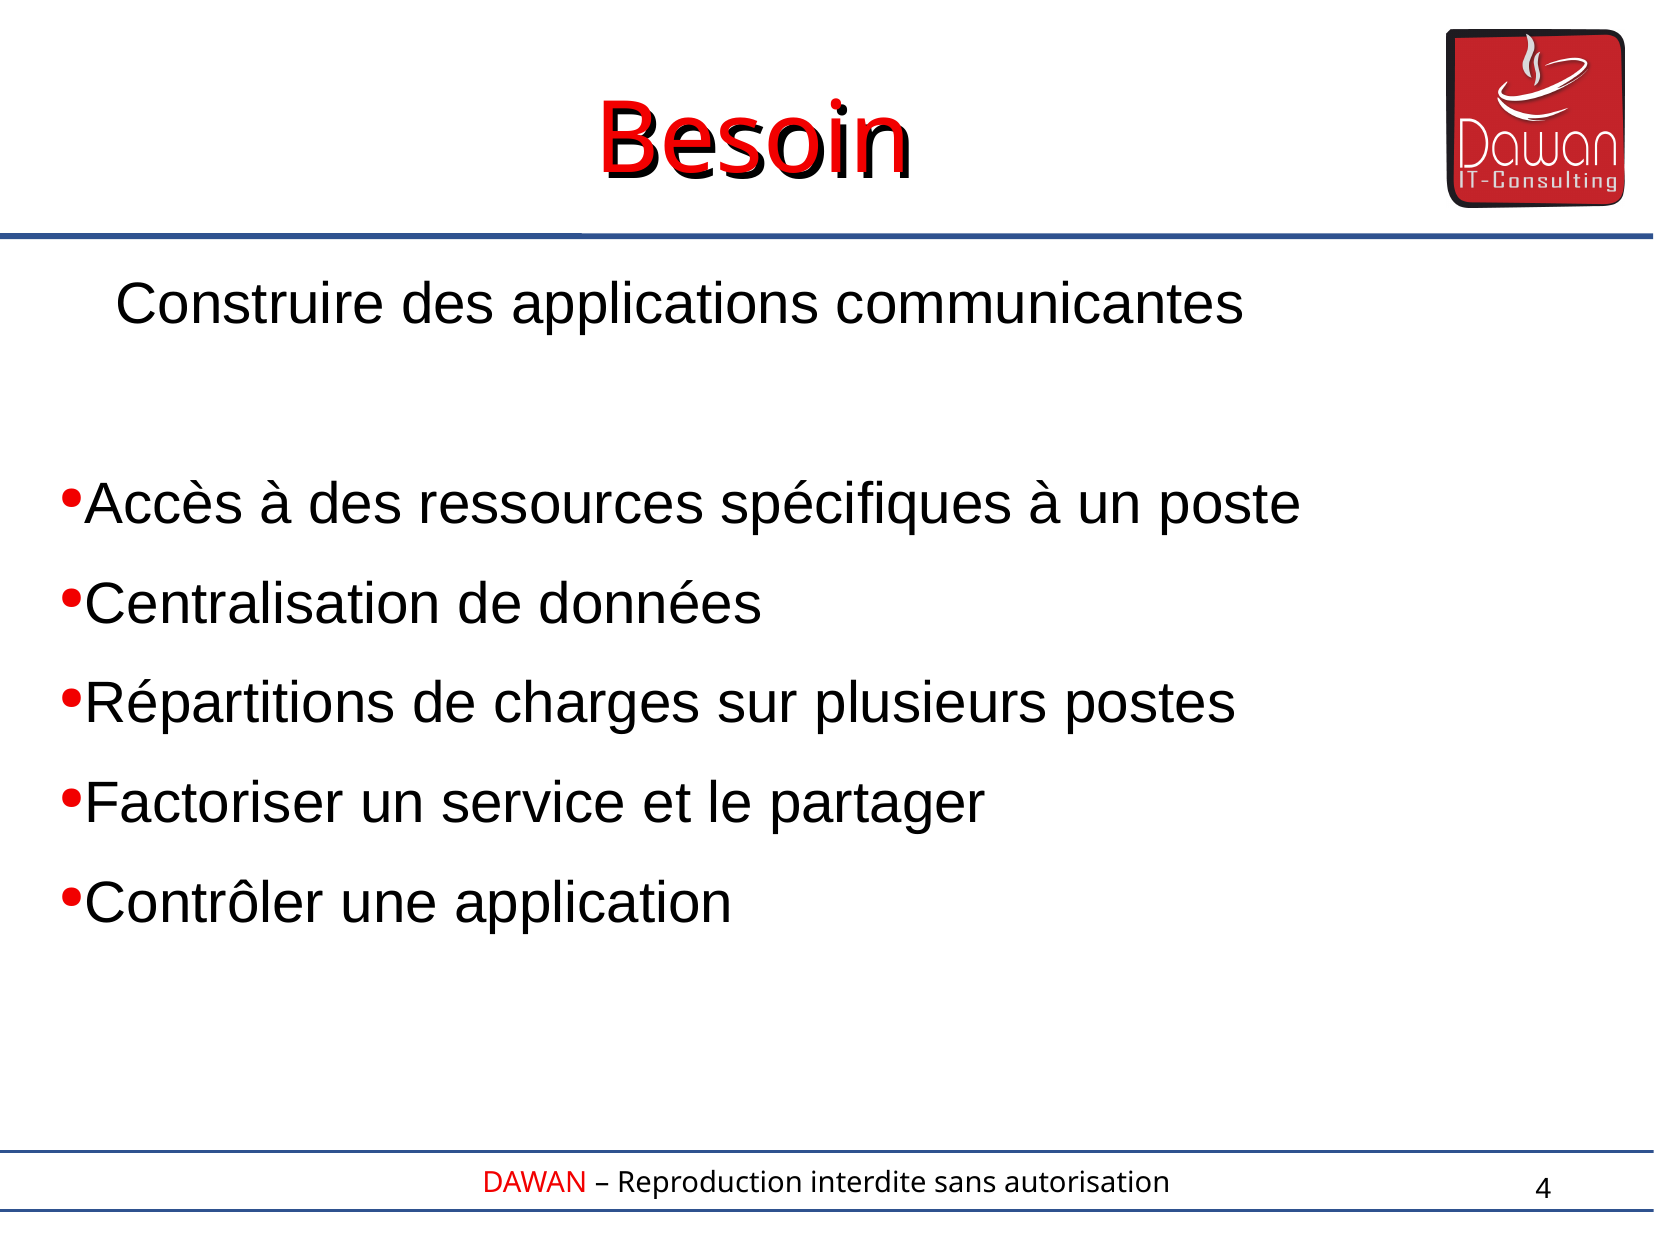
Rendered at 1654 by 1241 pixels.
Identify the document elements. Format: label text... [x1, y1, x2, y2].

title Besoin [59, 29, 1447, 237]
text_box [1535, 1169, 1595, 1234]
list Construire des applications communicantes Accès à des ressources spécifiques à un poste Centralisation de données Répartitions de charges sur plusieurs postes Factoriser un service et le partager Contrôler une application [59, 265, 1595, 1109]
